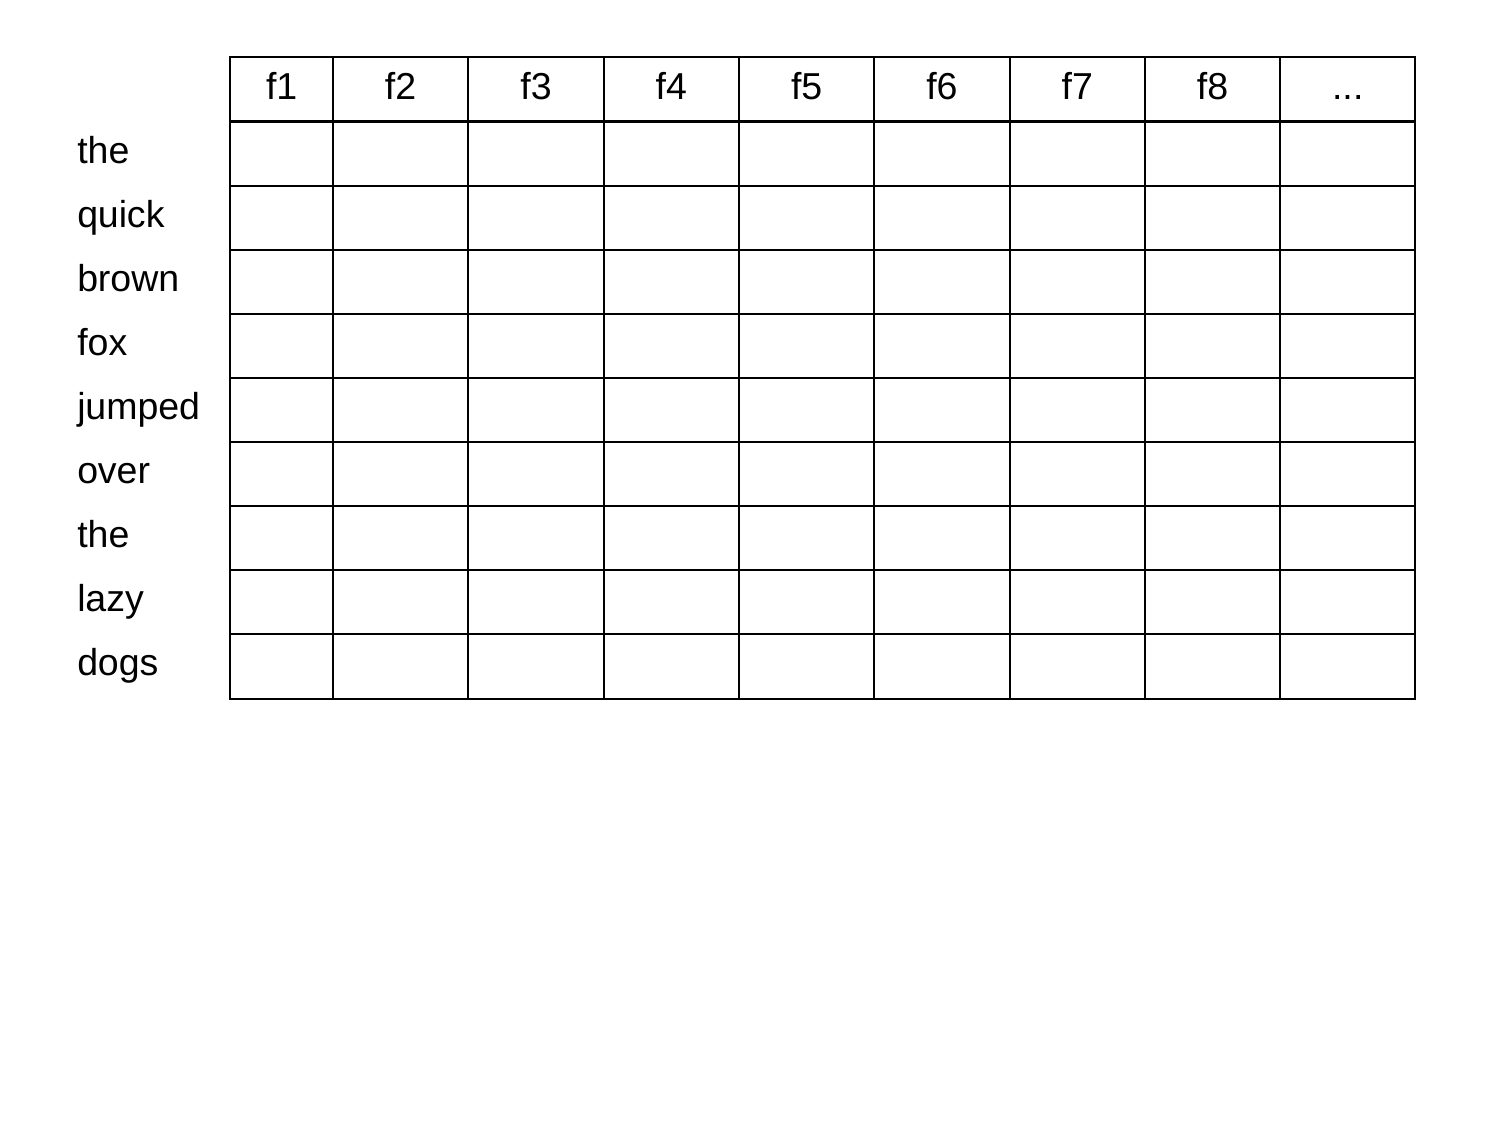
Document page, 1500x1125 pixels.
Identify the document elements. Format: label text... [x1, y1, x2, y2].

table_cell [875, 635, 1009, 698]
table_cell [334, 443, 467, 505]
table_cell [1281, 315, 1414, 377]
table_cell [1146, 507, 1279, 569]
table_header f5 [740, 58, 873, 120]
table_cell [231, 571, 332, 633]
table_cell [875, 315, 1009, 377]
table_cell [1281, 635, 1414, 698]
table_cell [740, 379, 873, 441]
table_cell [469, 315, 603, 377]
table_cell [740, 251, 873, 313]
table_cell [334, 187, 467, 249]
table_cell the [63, 507, 229, 570]
table_cell [231, 187, 332, 249]
table_cell [1281, 571, 1414, 633]
table_cell quick [63, 186, 229, 250]
table_cell dogs [63, 635, 229, 699]
table_cell [334, 635, 467, 698]
table_cell [231, 635, 332, 698]
table_cell [605, 187, 738, 249]
table_cell [1011, 443, 1144, 505]
table_cell [231, 507, 332, 569]
table_cell [605, 315, 738, 377]
table_cell [740, 315, 873, 377]
table_cell [334, 571, 467, 633]
table_cell [231, 315, 332, 377]
table_cell [231, 251, 332, 313]
table_cell [1281, 443, 1414, 505]
table_cell [605, 571, 738, 633]
table_cell [1011, 571, 1144, 633]
table_cell [605, 507, 738, 569]
table_cell [605, 379, 738, 441]
table_cell over [63, 443, 229, 506]
table_cell [875, 507, 1009, 569]
table_cell [469, 123, 603, 185]
table_cell [1146, 187, 1279, 249]
table_cell jumped [63, 379, 229, 442]
table_cell [1146, 635, 1279, 698]
table_cell [605, 123, 738, 185]
table_cell [875, 251, 1009, 313]
table_cell [1011, 635, 1144, 698]
table_cell [1146, 571, 1279, 633]
table_cell [1281, 379, 1414, 441]
table_header f7 [1011, 58, 1144, 120]
table_cell [740, 187, 873, 249]
table_cell [740, 507, 873, 569]
table_cell [740, 123, 873, 185]
table_cell [1146, 123, 1279, 185]
table_header f8 [1146, 58, 1279, 120]
table_cell [231, 379, 332, 441]
table_cell [1281, 123, 1414, 185]
table_header ... [1281, 58, 1414, 120]
table_cell [469, 187, 603, 249]
table_cell [469, 507, 603, 569]
table_cell [875, 571, 1009, 633]
table_cell [605, 251, 738, 313]
table_cell [740, 571, 873, 633]
table_cell [334, 379, 467, 441]
table_cell [1011, 315, 1144, 377]
table_header f3 [469, 58, 603, 120]
table_cell [740, 635, 873, 698]
table_cell [875, 443, 1009, 505]
table_cell [469, 379, 603, 441]
table_header f1 [231, 58, 332, 120]
table_cell [1146, 251, 1279, 313]
table_cell brown [63, 251, 229, 314]
table_cell [1011, 379, 1144, 441]
table_cell [875, 187, 1009, 249]
table_cell [469, 571, 603, 633]
table_cell [334, 123, 467, 185]
table_header f4 [605, 58, 738, 120]
table_cell [1011, 507, 1144, 569]
table_cell [334, 251, 467, 313]
table_cell the [63, 122, 229, 185]
table_cell [875, 379, 1009, 441]
table_header f6 [875, 58, 1009, 120]
table_cell [1011, 123, 1144, 185]
table_cell [469, 443, 603, 505]
table_cell [875, 123, 1009, 185]
table_cell [231, 123, 332, 185]
table_cell [605, 635, 738, 698]
table_cell [1011, 187, 1144, 249]
table_cell [1281, 507, 1414, 569]
table_cell [1146, 315, 1279, 377]
table_cell fox [63, 315, 229, 378]
table_header [63, 58, 229, 121]
table_cell [469, 251, 603, 313]
table_cell [1281, 187, 1414, 249]
table_cell lazy [63, 571, 229, 634]
table_cell [1011, 251, 1144, 313]
table_cell [1146, 379, 1279, 441]
table_cell [1281, 251, 1414, 313]
table_cell [334, 507, 467, 569]
table_cell [605, 443, 738, 505]
table_cell [334, 315, 467, 377]
table_header f2 [334, 58, 467, 120]
table_cell [740, 443, 873, 505]
table_cell [469, 635, 603, 698]
table_cell [231, 443, 332, 505]
table_cell [1146, 443, 1279, 505]
